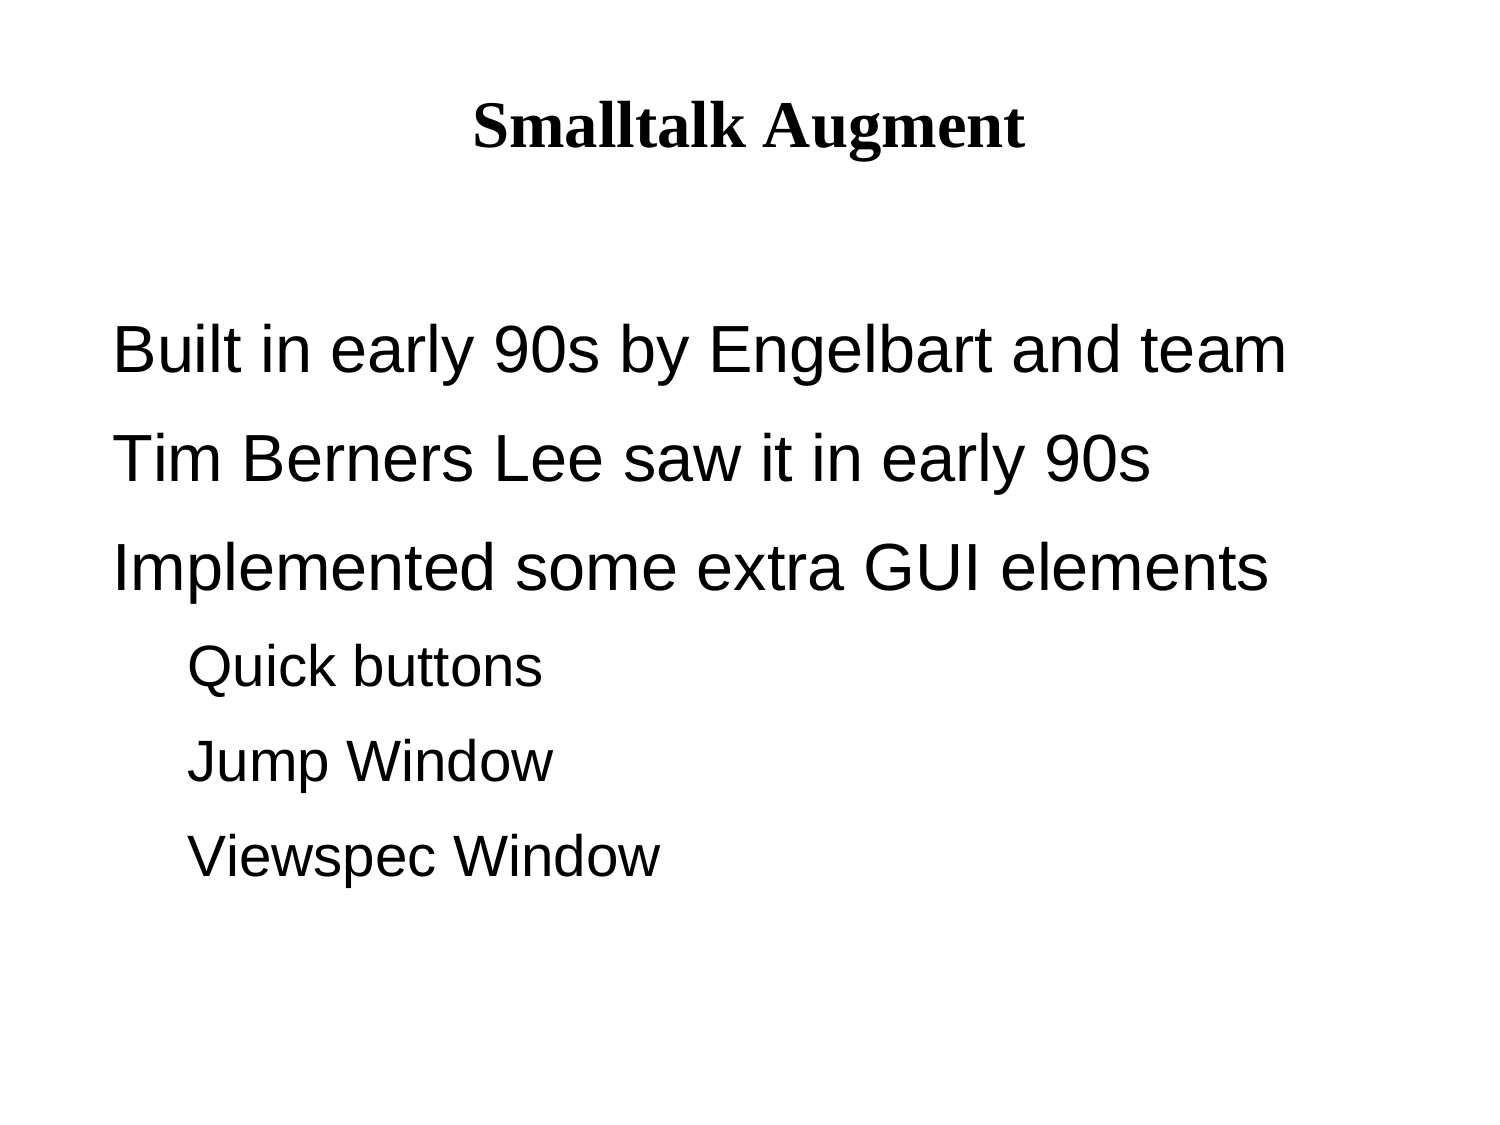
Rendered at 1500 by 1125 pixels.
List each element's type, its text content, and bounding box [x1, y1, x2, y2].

title Smalltalk Augment [112, 35, 1387, 223]
list Built in early 90s by Engelbart and team Tim Berners Lee saw it in early 90s Implemented some extra GUI elements Quick buttons Jump Window Viewspec Window [112, 324, 1387, 1055]
